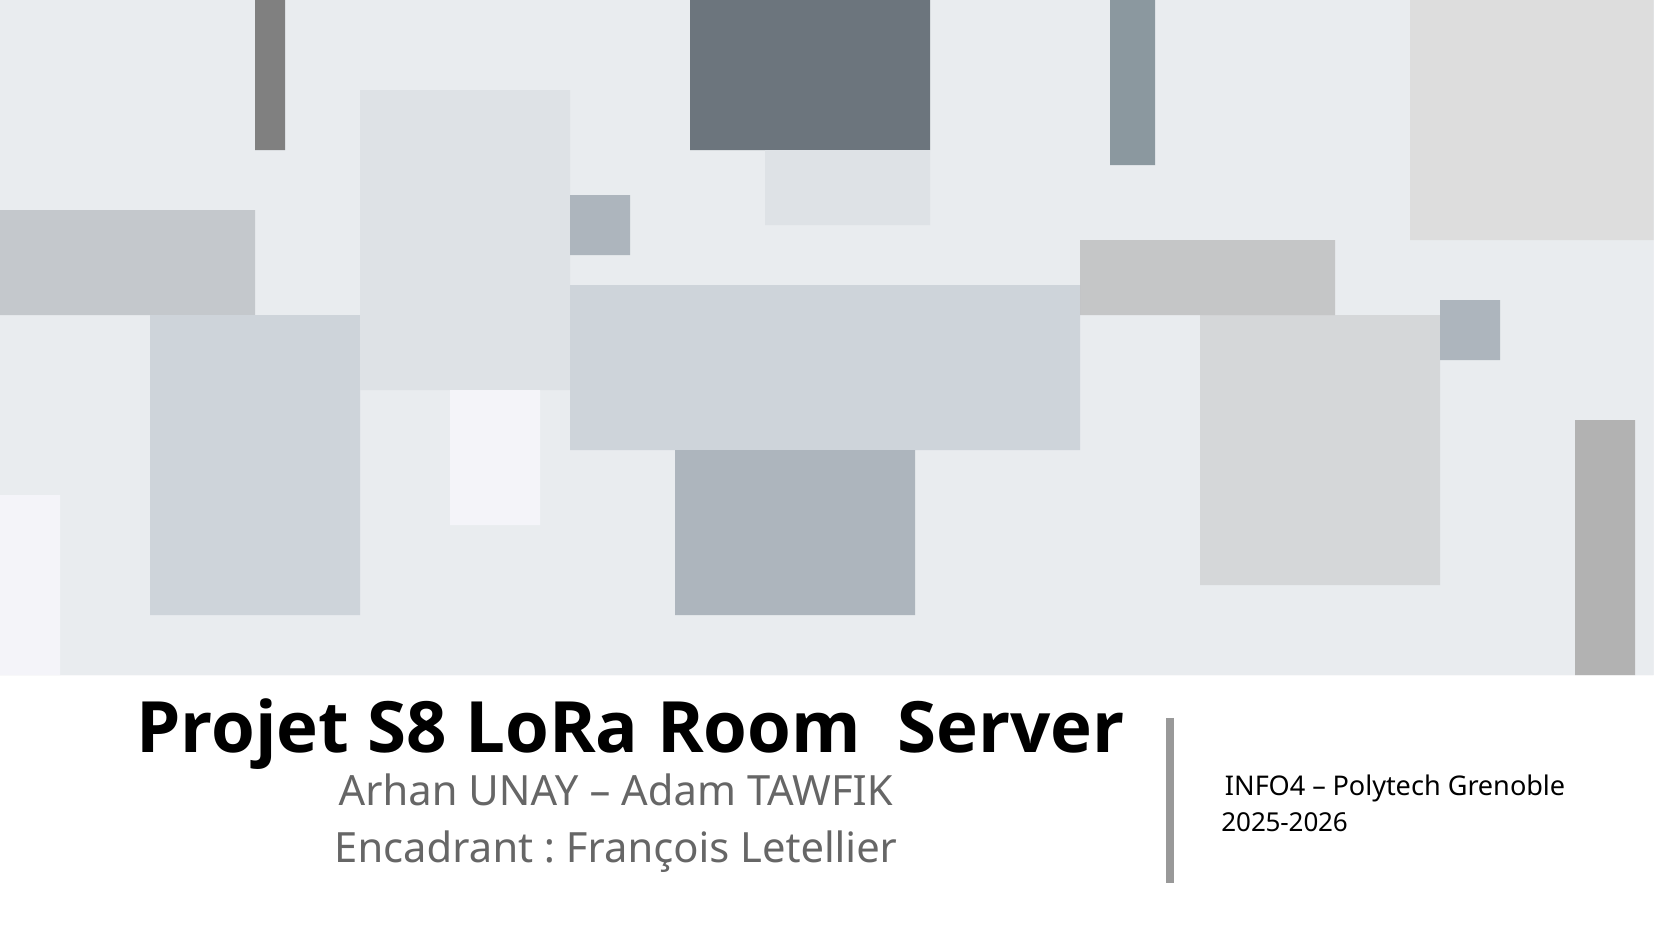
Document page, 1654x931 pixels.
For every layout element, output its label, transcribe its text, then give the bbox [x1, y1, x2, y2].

text_box INFO4 – Polytech Grenoble 2025-2026 [1200, 759, 1591, 847]
title Projet S8 LoRa Room Server [0, 600, 1126, 851]
subtitle Arhan UNAY – Adam TAWFIK Encadrant : François Letellier [181, 760, 1051, 931]
